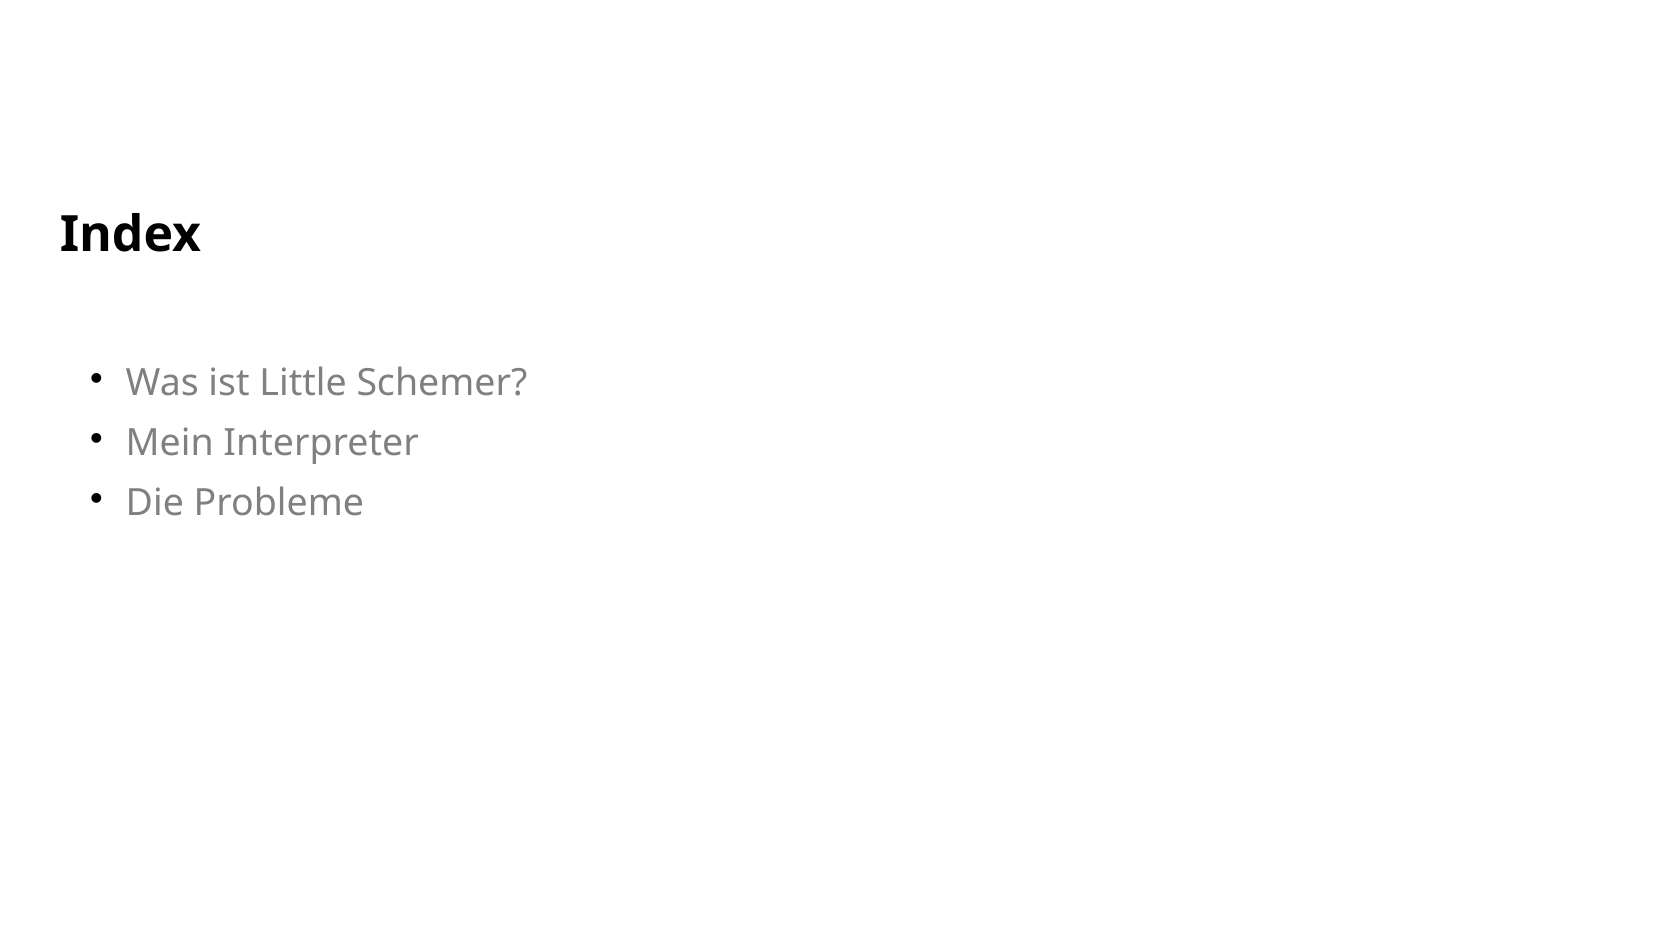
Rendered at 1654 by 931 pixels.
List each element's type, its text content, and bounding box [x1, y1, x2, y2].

text_box Index [44, 193, 600, 259]
text_box Was ist Little Schemer? Mein Interpreter Die Probleme [75, 350, 1005, 680]
